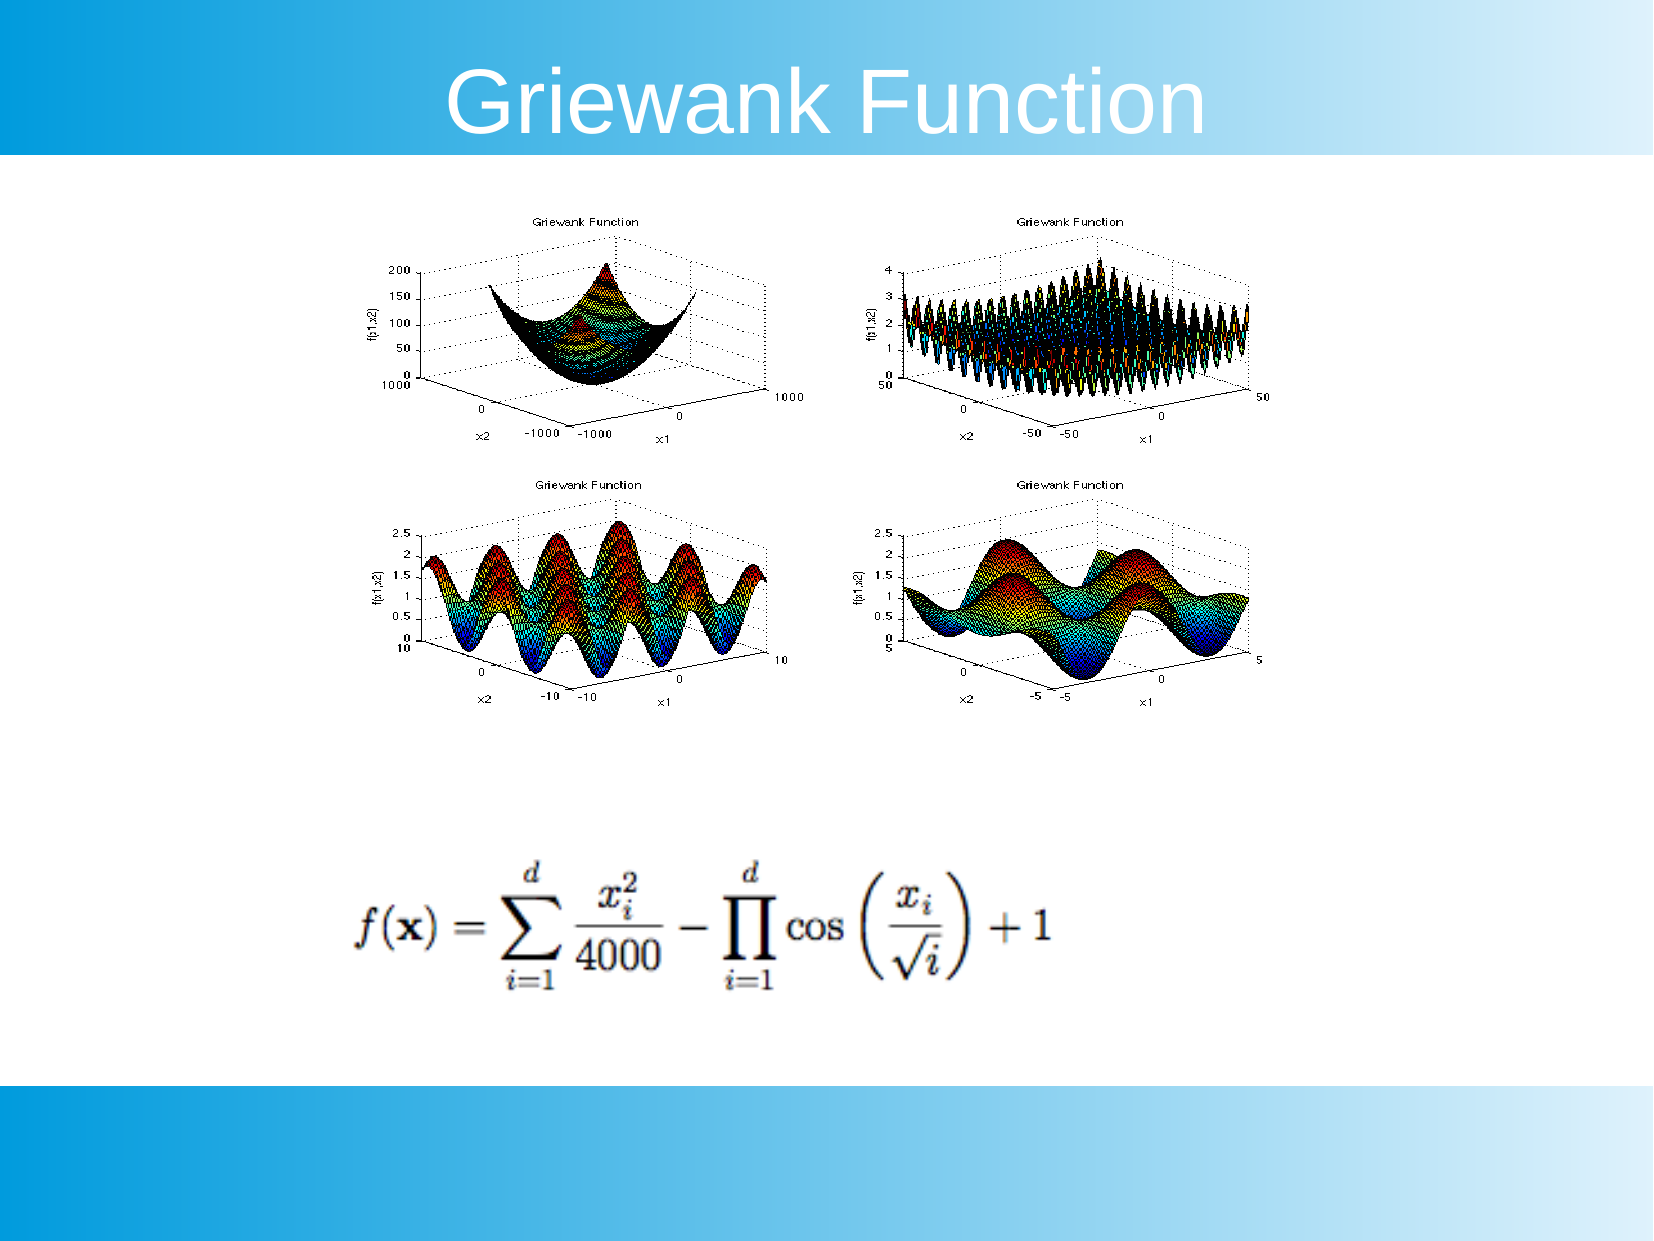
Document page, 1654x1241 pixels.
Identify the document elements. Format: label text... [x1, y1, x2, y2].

picture [279, 194, 1374, 751]
title Griewank Function [82, 49, 1571, 155]
picture [340, 848, 1066, 1003]
